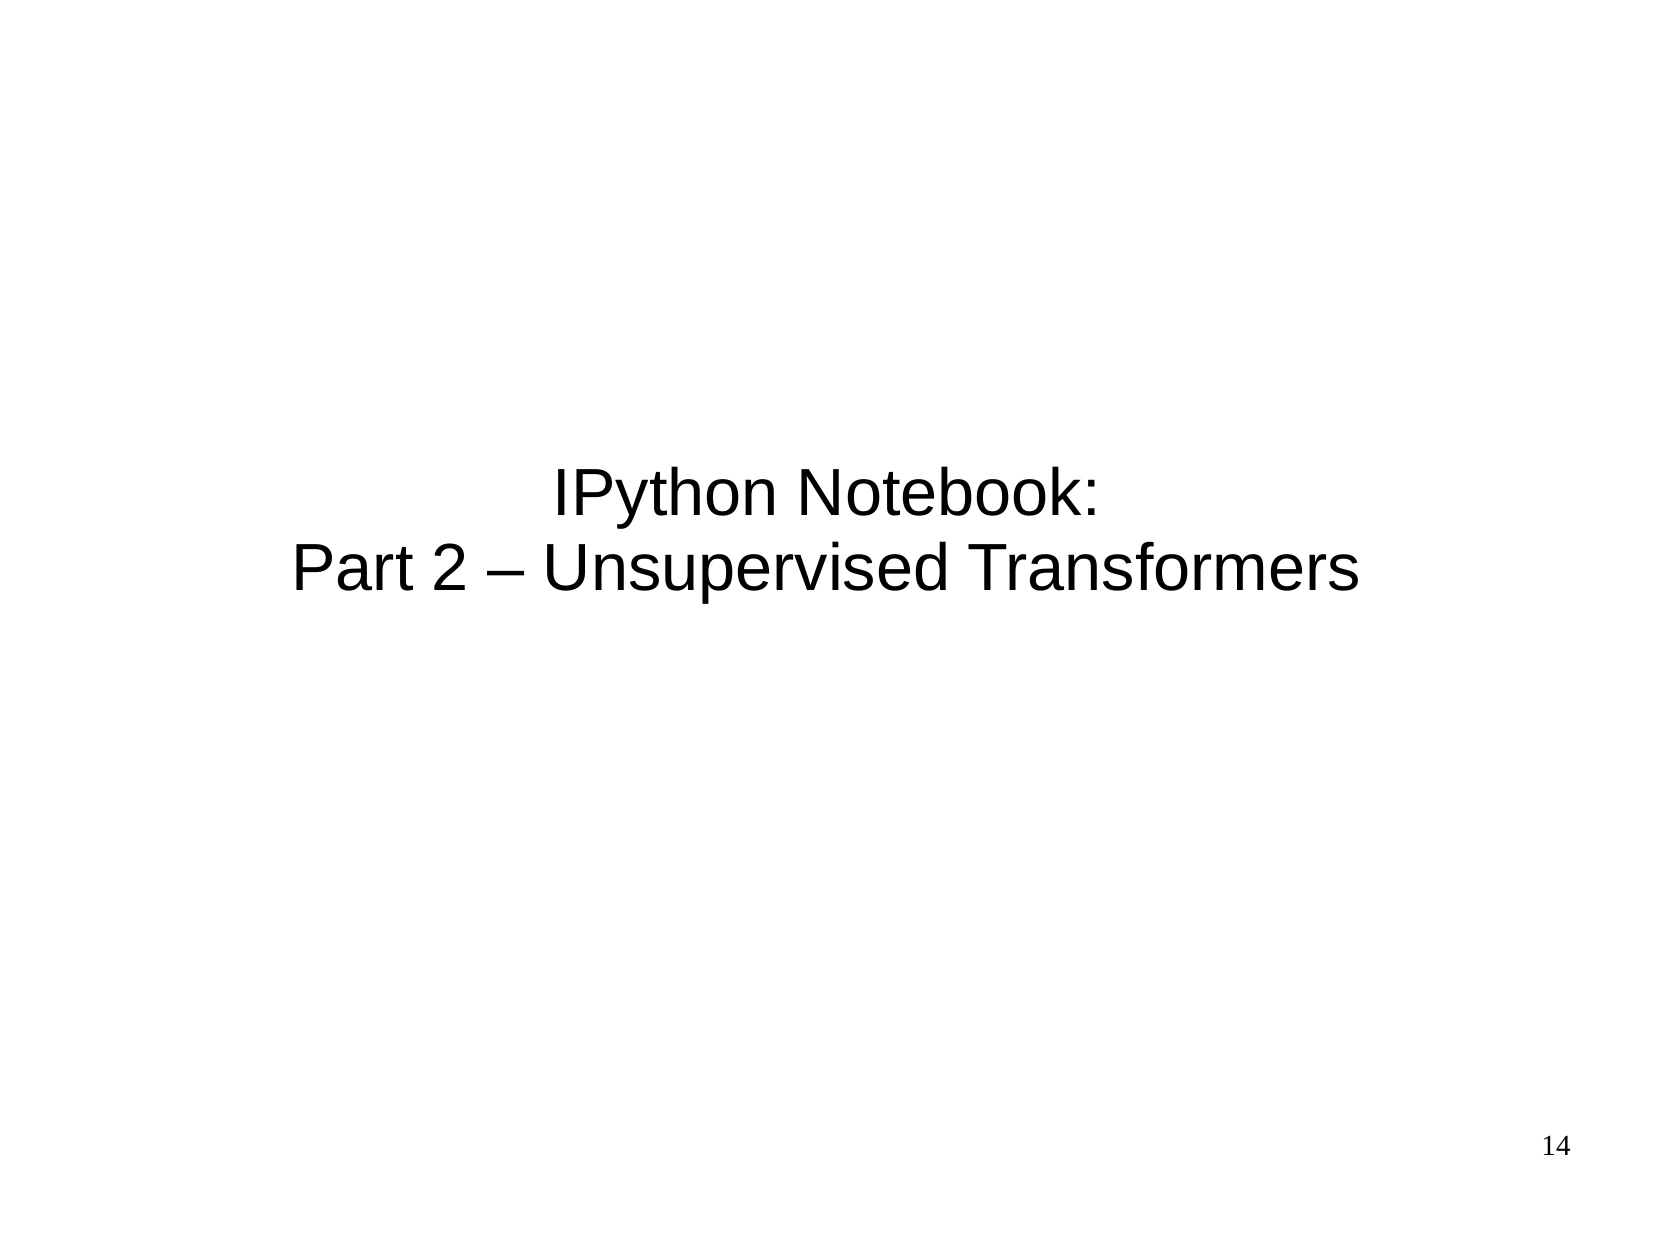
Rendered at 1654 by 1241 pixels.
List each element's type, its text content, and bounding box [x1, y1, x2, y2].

subtitle IPython Notebook: Part 2 – Unsupervised Transformers [82, 49, 1571, 1010]
